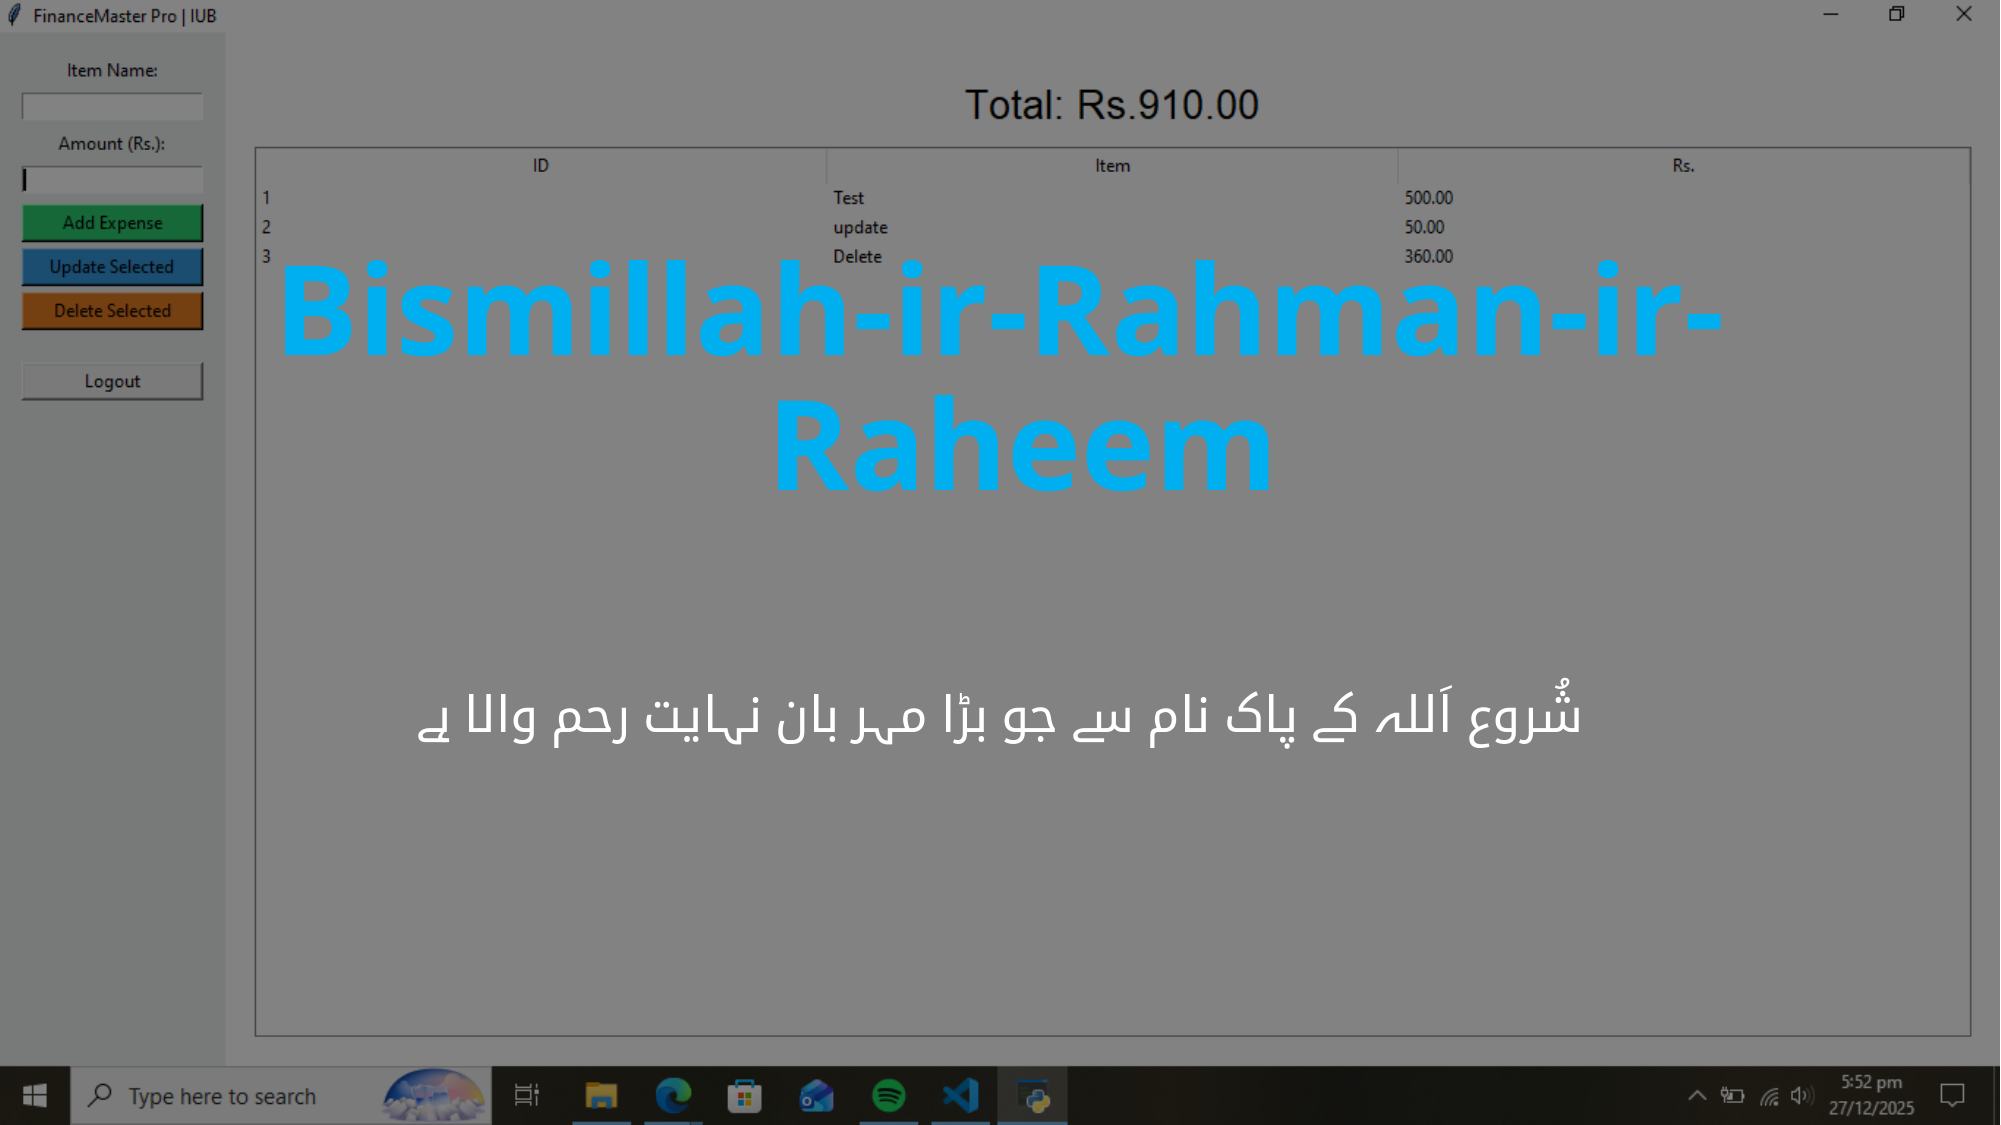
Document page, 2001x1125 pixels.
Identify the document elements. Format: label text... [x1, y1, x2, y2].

text_box شُروع اَللہ کے پاک نام سے جو بڑا مہر بان نہایت رحم والا ہے [249, 682, 1750, 863]
picture [0, 0, 2000, 1125]
title Bismillah-ir-Rahman-ir-Raheem [249, 184, 1750, 660]
